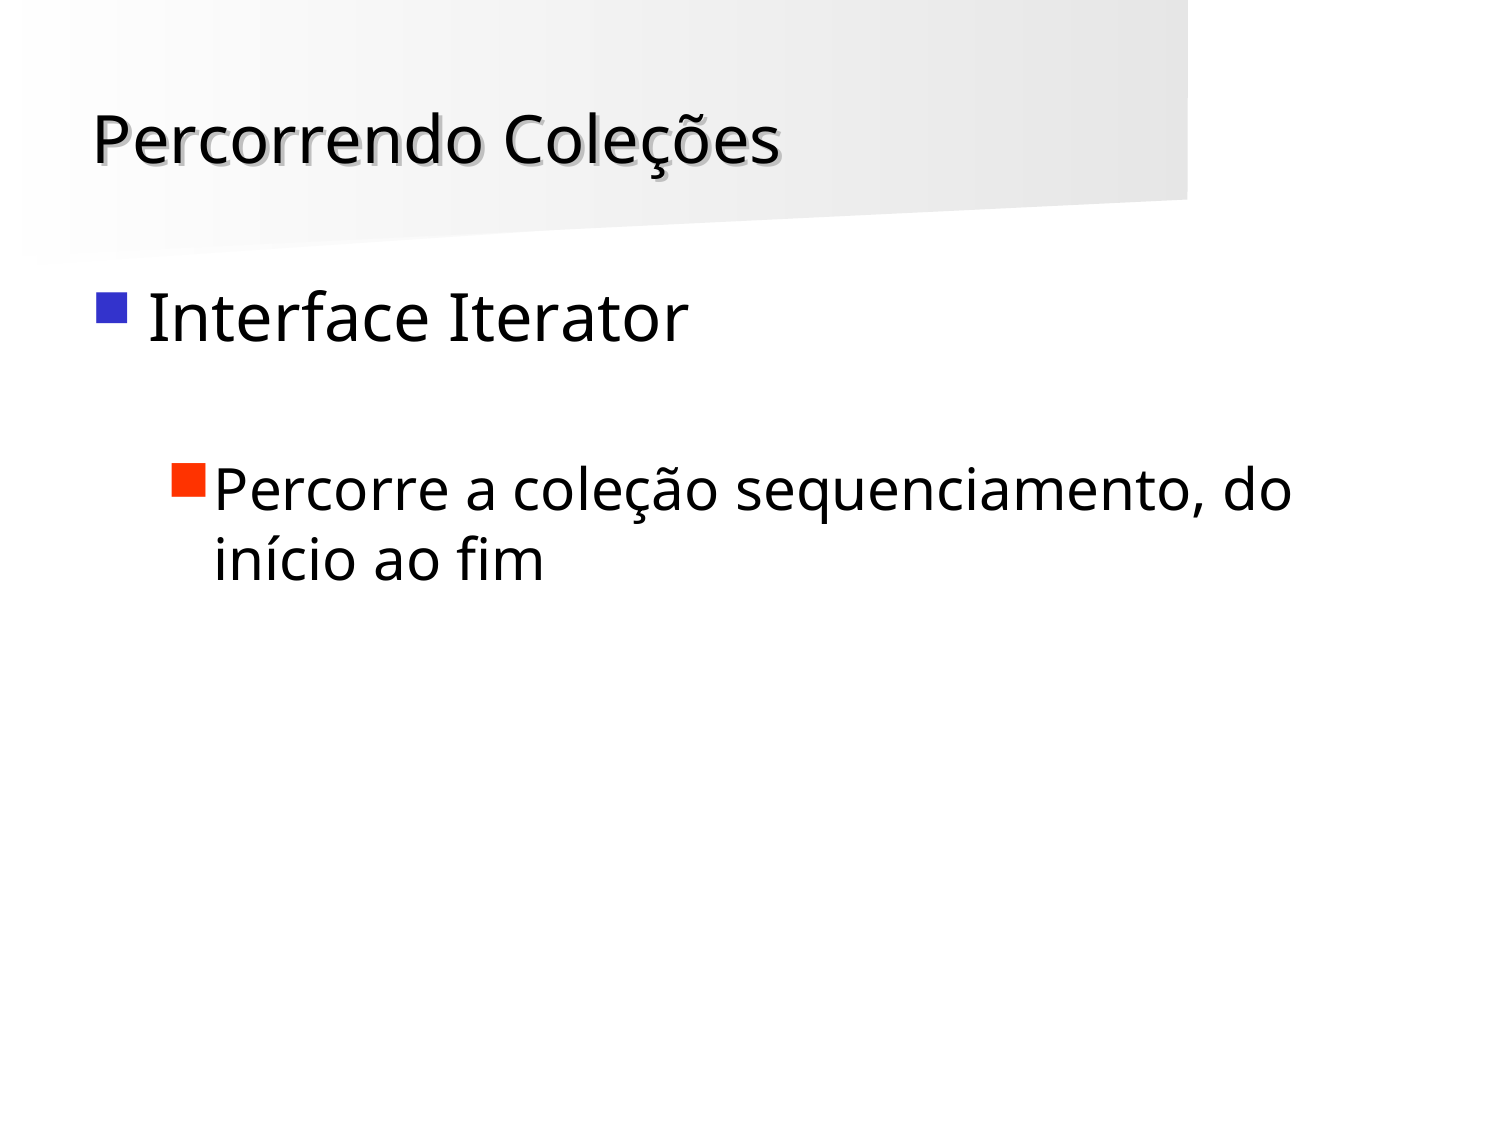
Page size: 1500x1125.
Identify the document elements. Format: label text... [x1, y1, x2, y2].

list Interface Iterator Percorre a coleção sequenciamento, do início ao fim [76, 267, 1427, 1005]
title Percorrendo Coleções [76, 42, 1427, 231]
